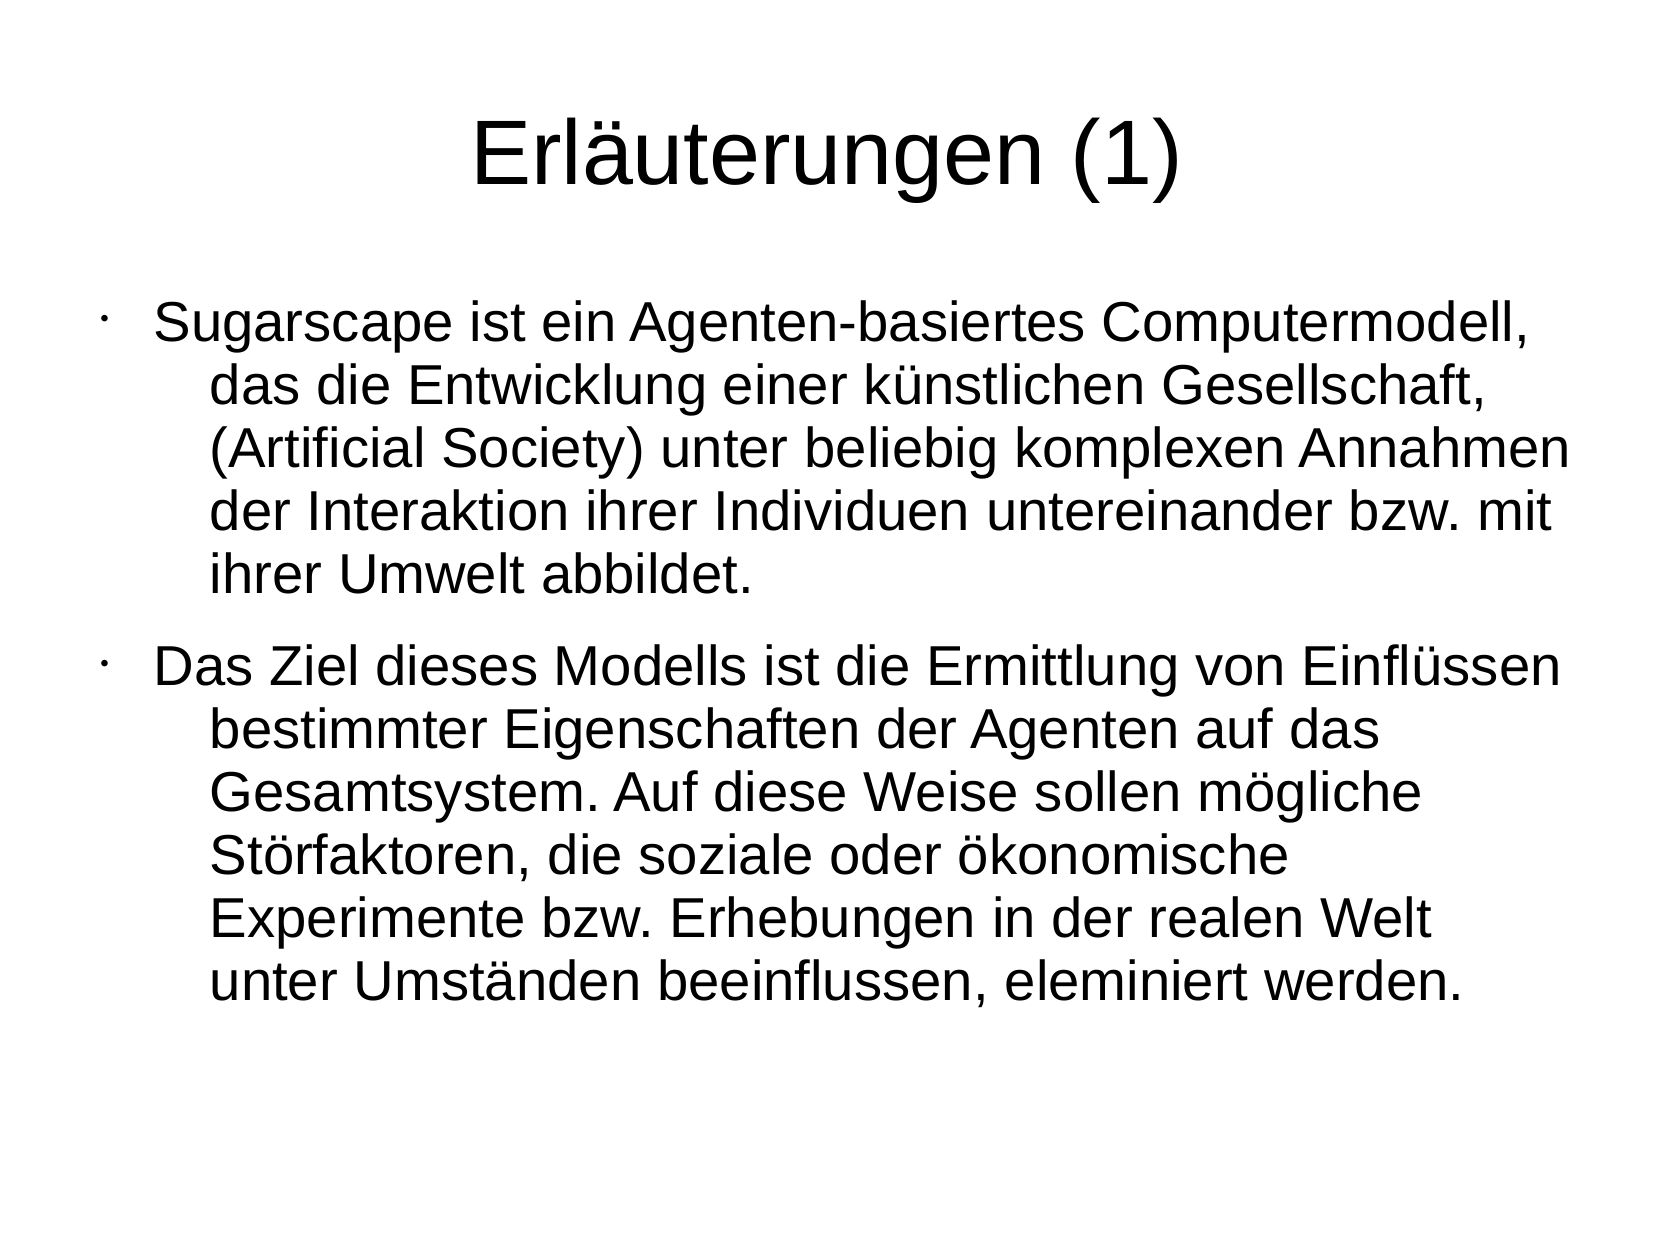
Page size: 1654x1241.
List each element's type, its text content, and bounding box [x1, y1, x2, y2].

list Sugarscape ist ein Agenten-basiertes Computermodell, das die Entwicklung einer künstlichen Gesellschaft, (Artificial Society) unter beliebig komplexen Annahmen der Interaktion ihrer Individuen untereinander bzw. mit ihrer Umwelt abbildet. Das Ziel dieses Modells ist die Ermittlung von Einflüssen bestimmter Eigenschaften der Agenten auf das Gesamtsystem. Auf diese Weise sollen mögliche Störfaktoren, die soziale oder ökonomische Experimente bzw. Erhebungen in der realen Welt unter Umständen beeinflussen, eleminiert werden. [82, 290, 1571, 1109]
title Erläuterungen (1) [82, 49, 1571, 257]
